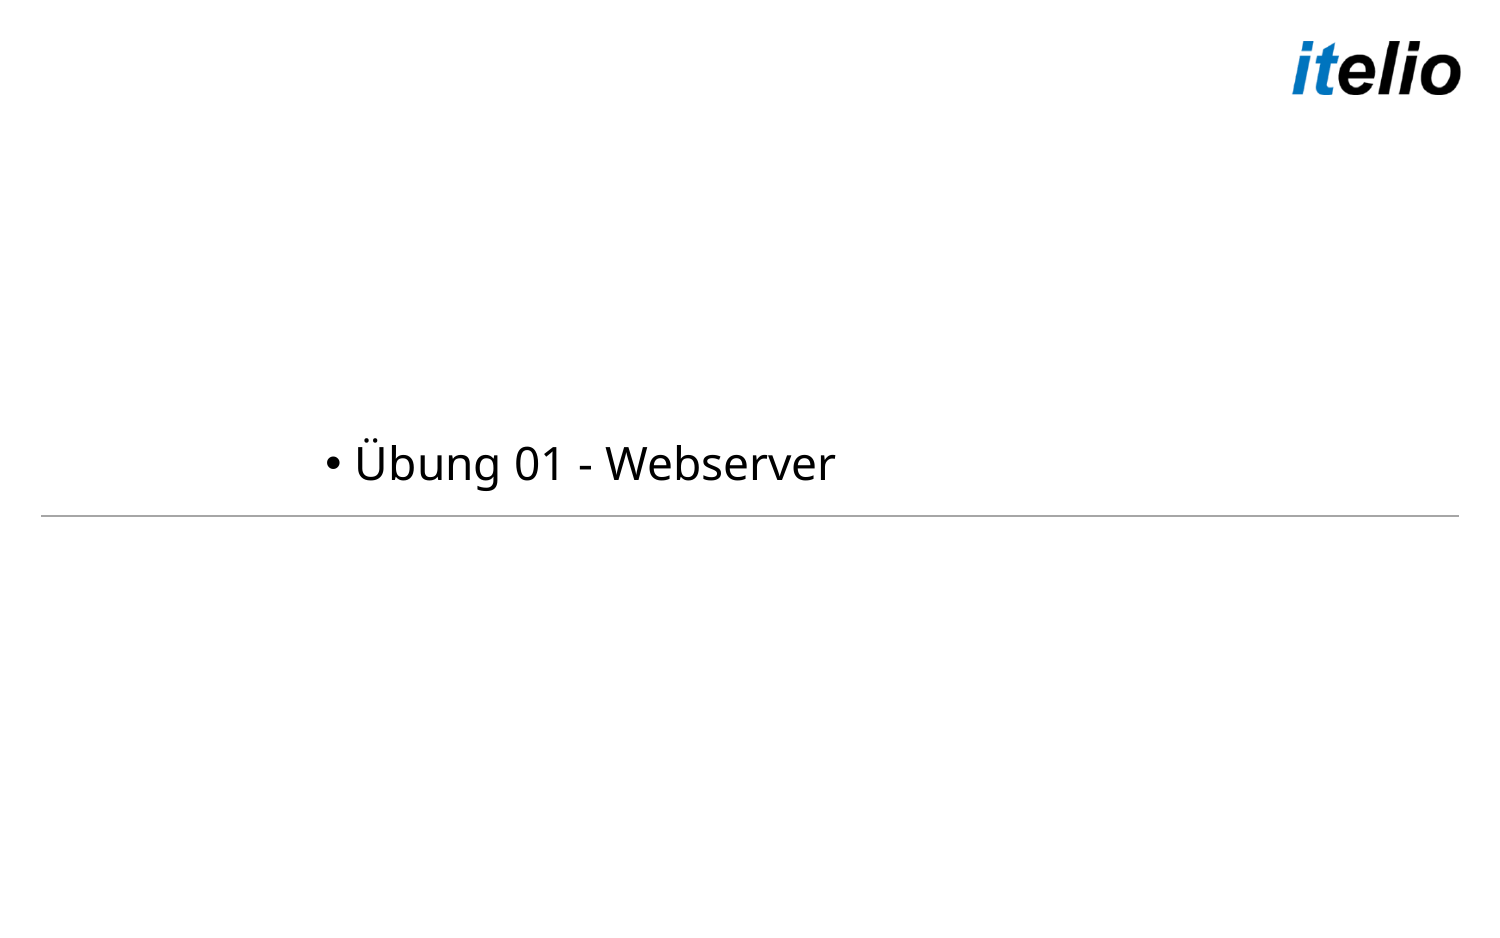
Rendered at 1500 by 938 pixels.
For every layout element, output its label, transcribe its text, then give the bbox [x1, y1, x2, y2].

list Übung 01 - Webserver [310, 433, 1459, 499]
